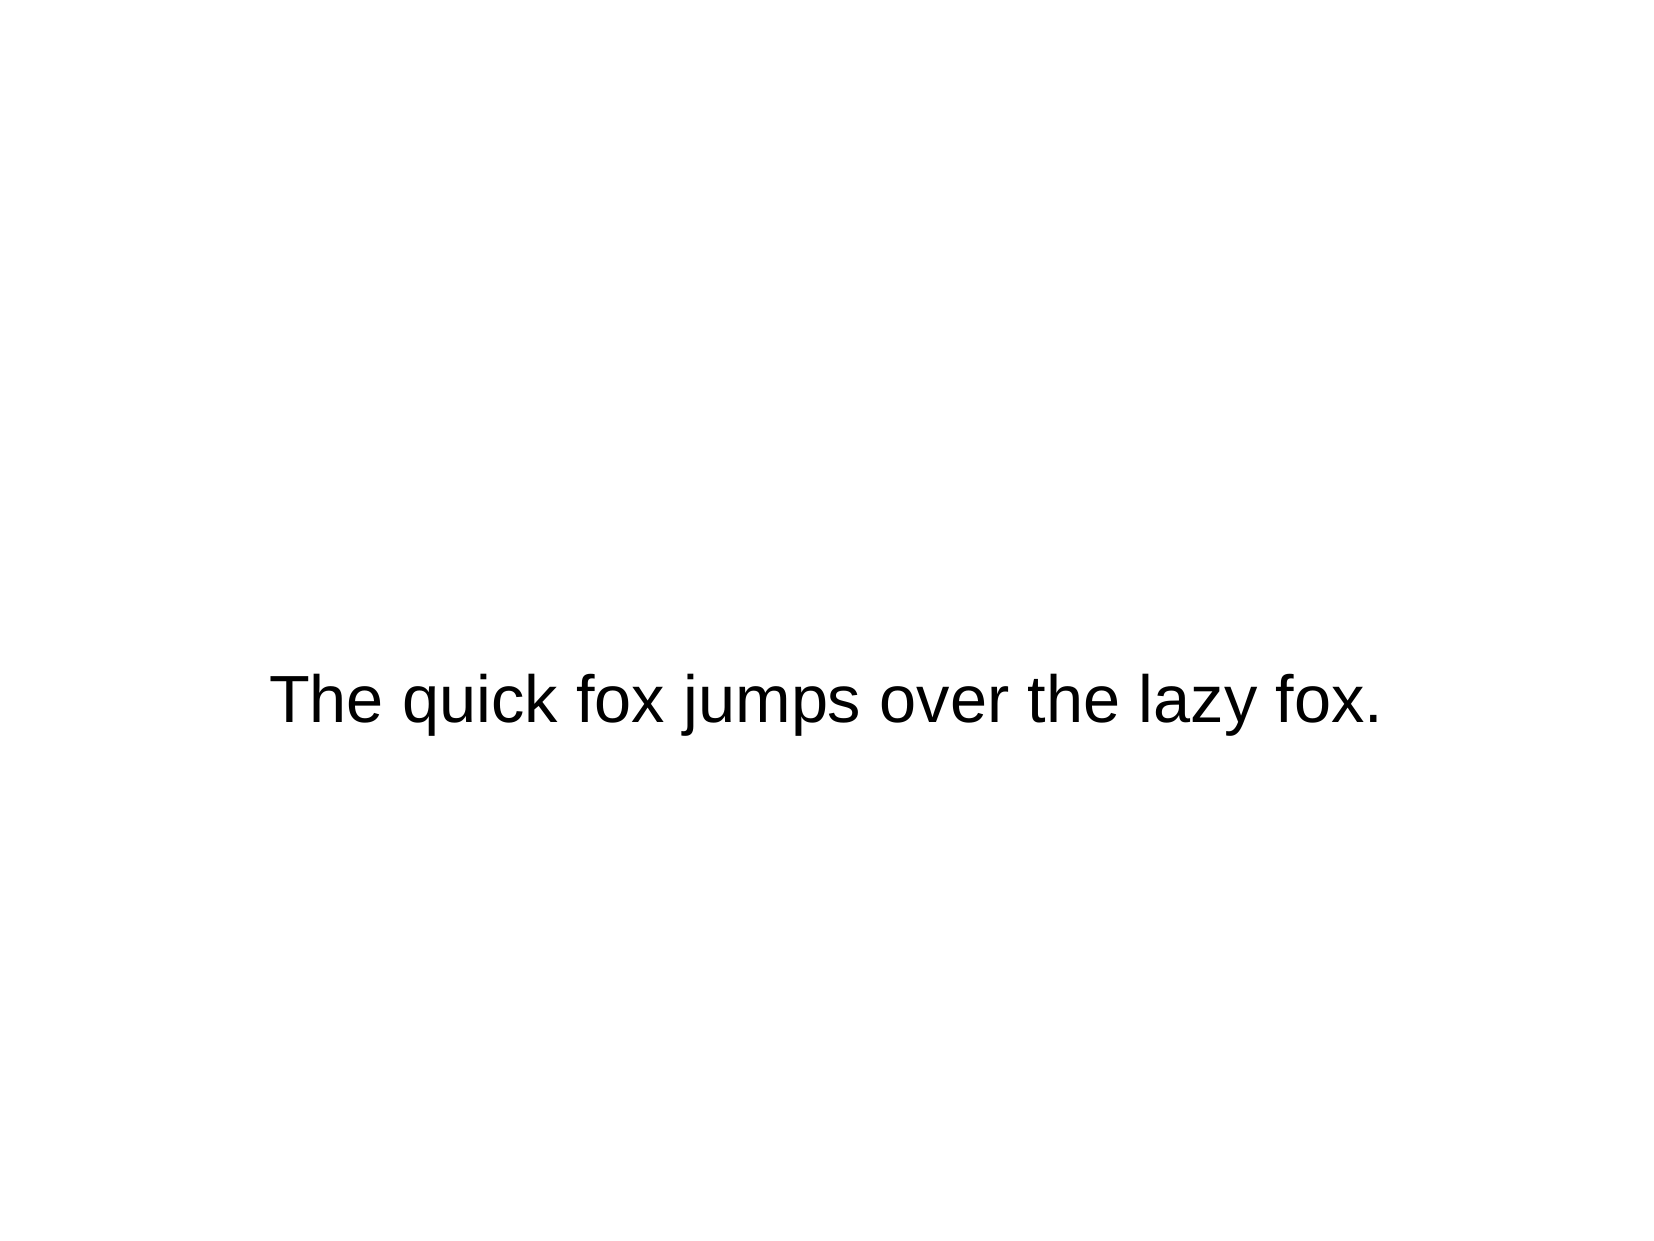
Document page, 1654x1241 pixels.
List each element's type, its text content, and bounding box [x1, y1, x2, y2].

subtitle The quick fox jumps over the lazy fox. [82, 297, 1571, 1102]
